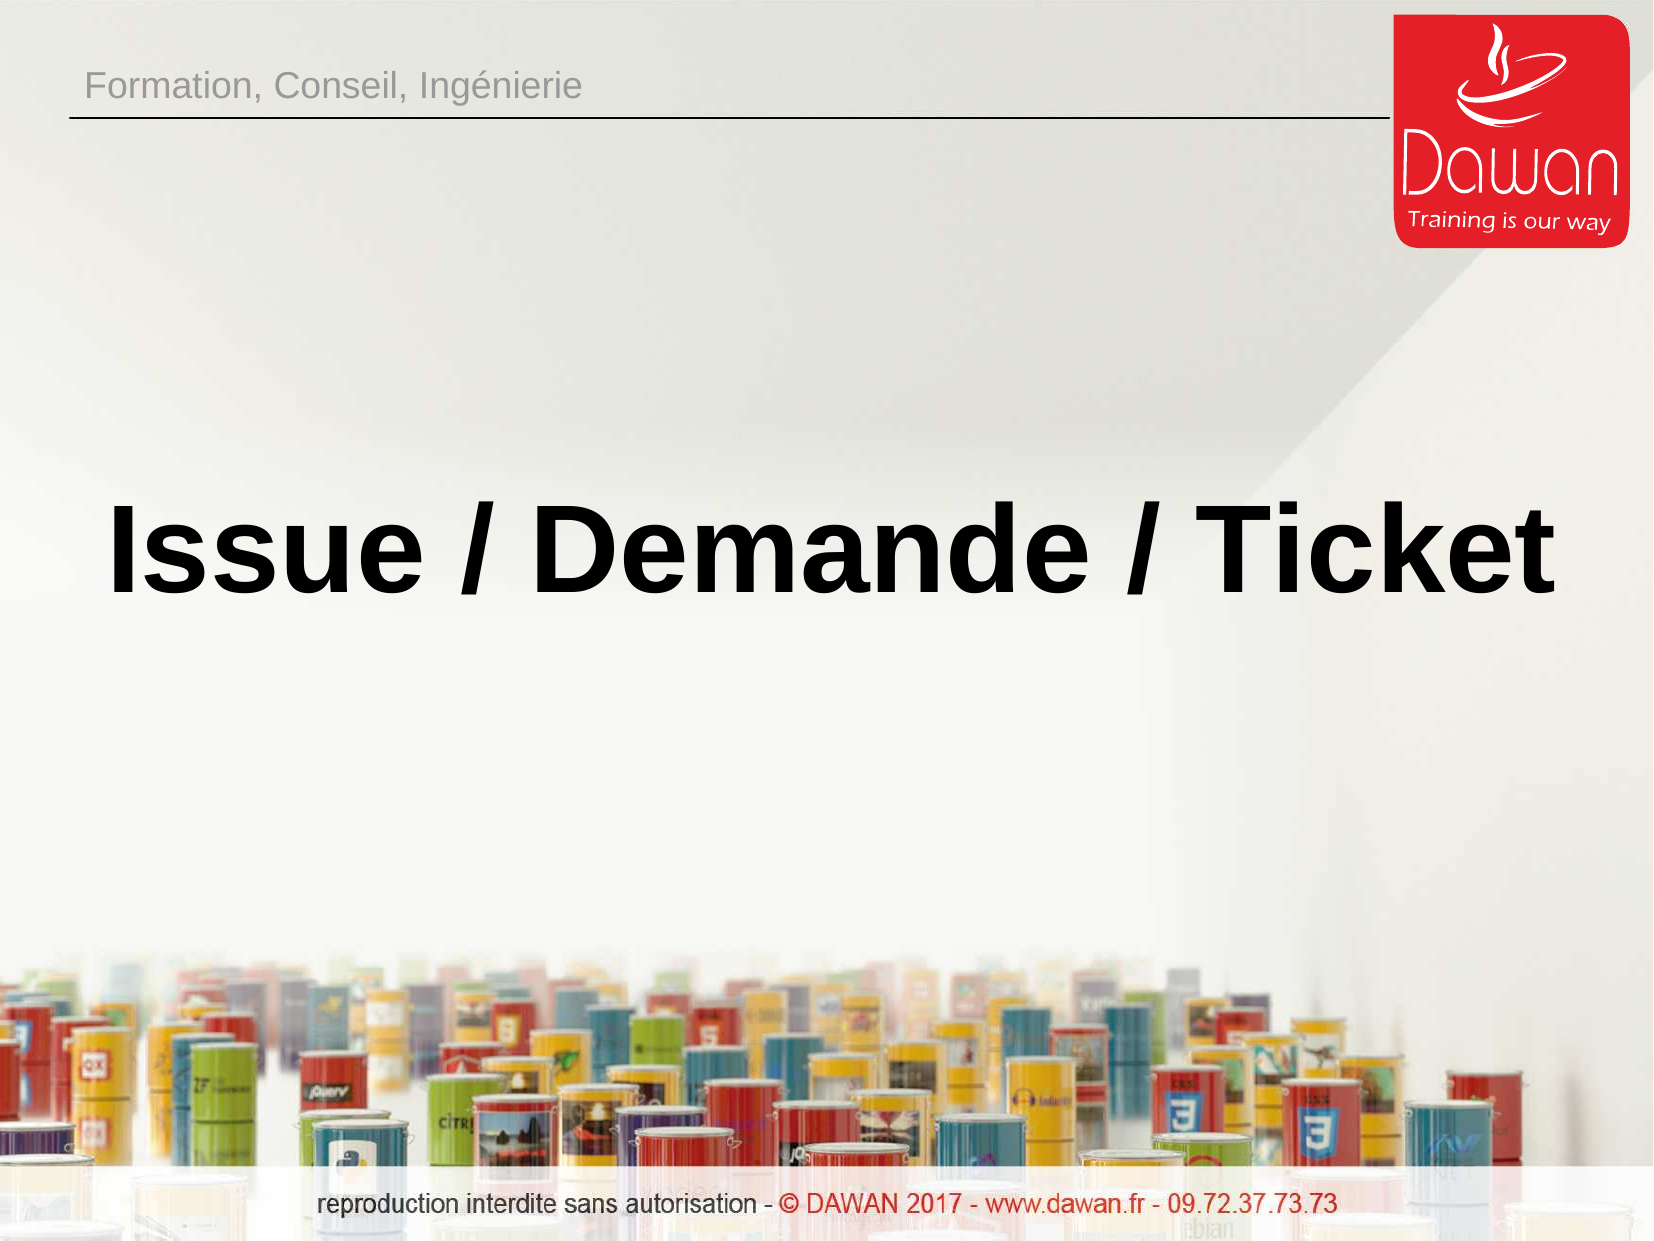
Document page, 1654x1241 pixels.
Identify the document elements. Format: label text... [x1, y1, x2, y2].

picture [0, 0, 1654, 1241]
text_box Formation, Conseil, Ingénierie [84, 64, 584, 109]
text_box Issue / Demande / Ticket [106, 479, 1559, 626]
